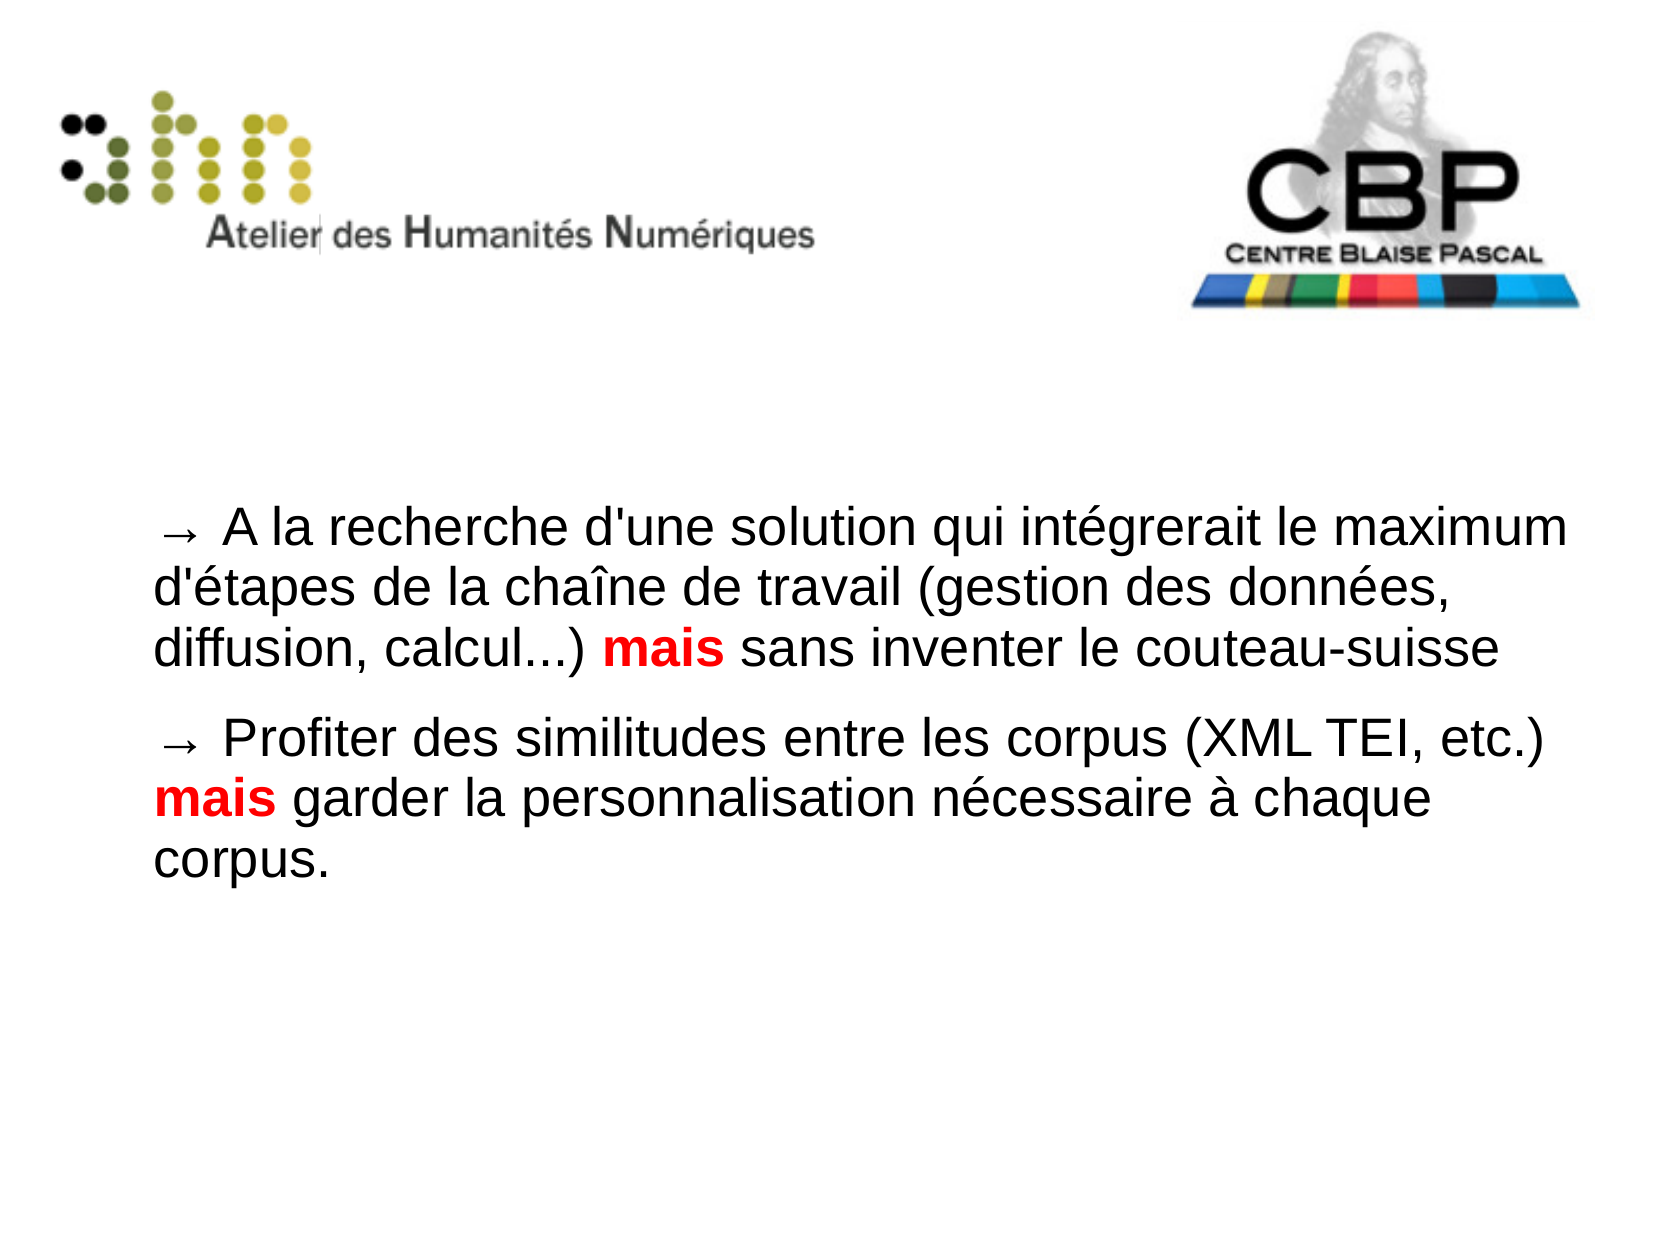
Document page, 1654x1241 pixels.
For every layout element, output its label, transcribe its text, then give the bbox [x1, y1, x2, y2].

picture [1177, 20, 1595, 325]
list → A la recherche d'une solution qui intégrerait le maximum d'étapes de la chaîne de travail (gestion des données, diffusion, calcul...) mais sans inventer le couteau-suisse → Profiter des similitudes entre les corpus (XML TEI, etc.) mais garder la personnalisation nécessaire à chaque corpus. [82, 496, 1571, 1010]
picture [53, 11, 934, 260]
